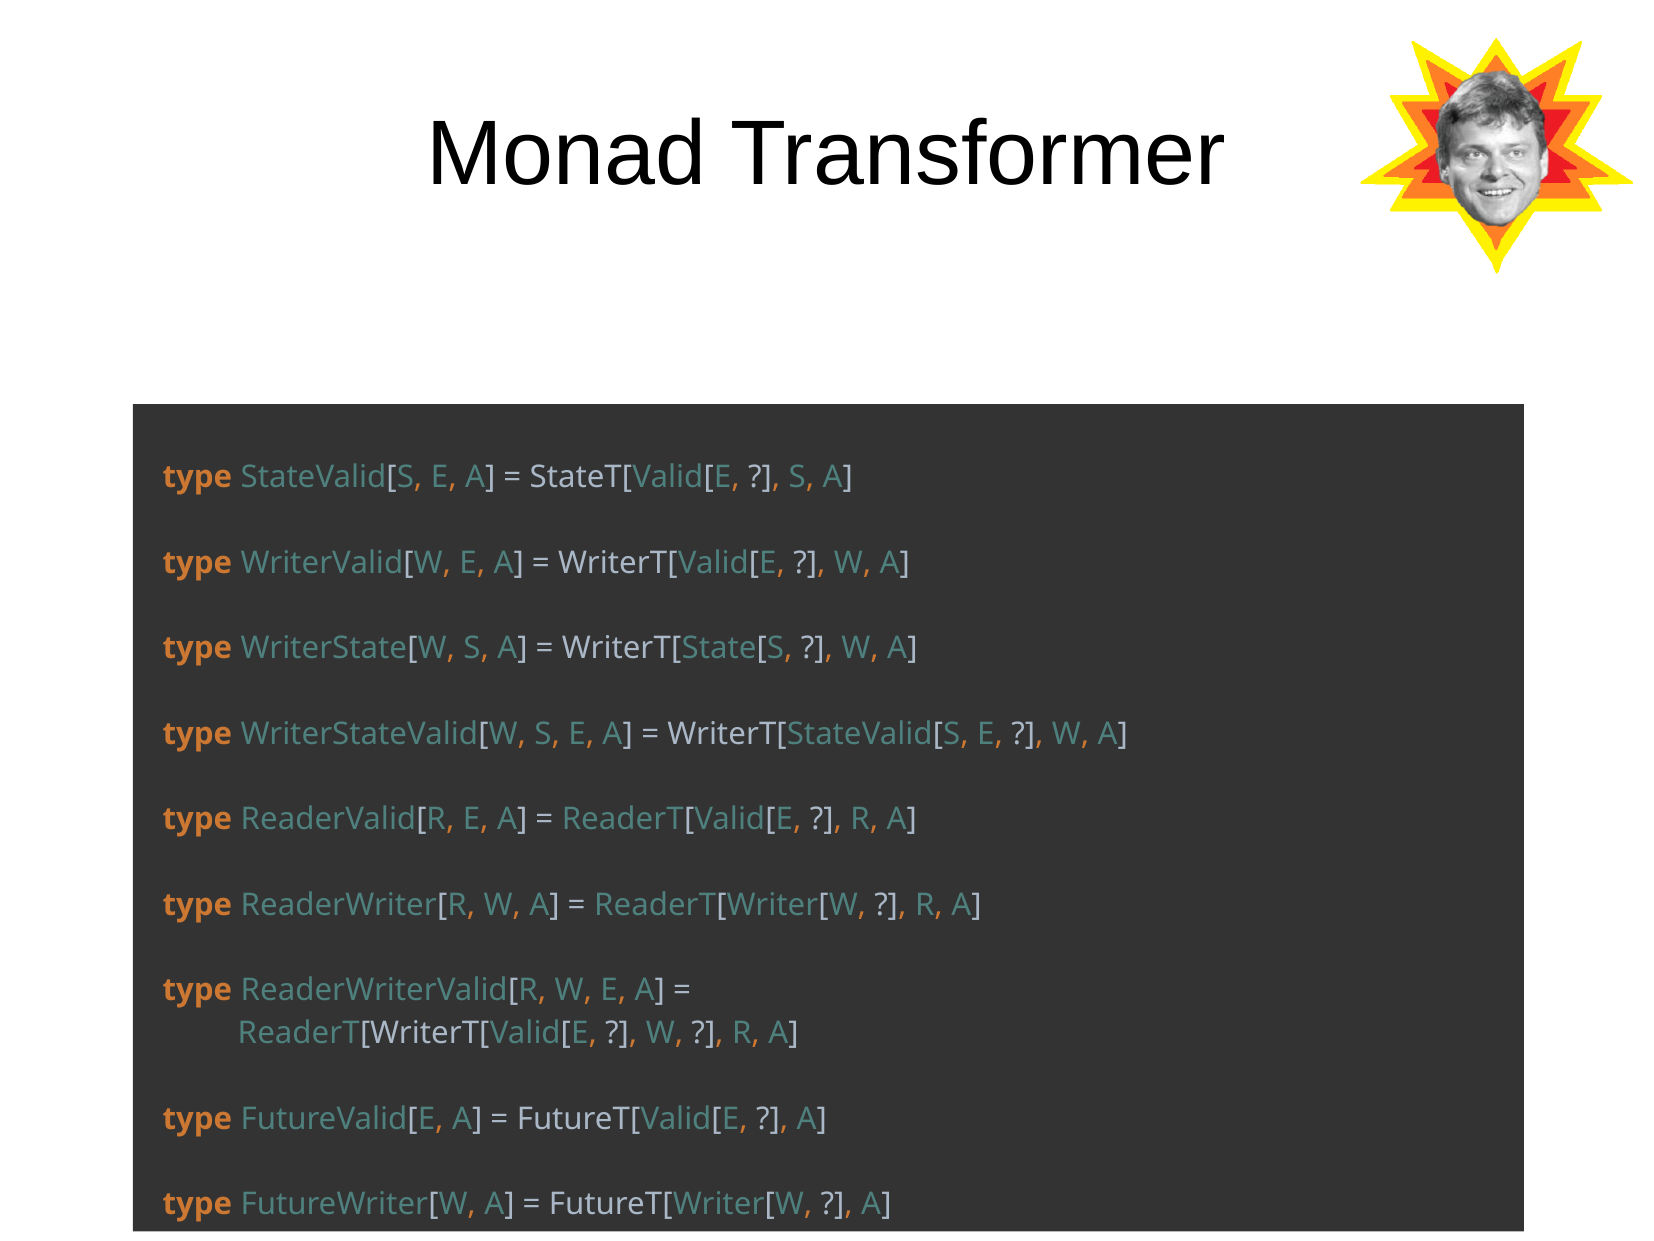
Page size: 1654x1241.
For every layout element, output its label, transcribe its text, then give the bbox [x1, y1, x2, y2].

picture [1347, 11, 1634, 298]
title Monad Transformer [82, 49, 1347, 257]
text_box type StateValid[S, E, A] = StateT[Valid[E, ?], S, A] type WriterValid[W, E, A] = WriterT[Valid[E, ?], W, A] type WriterState[W, S, A] = WriterT[State[S, ?], W, A] type WriterStateValid[W, S, E, A] = WriterT[StateValid[S, E, ?], W, A] type ReaderValid[R, E, A] = ReaderT[Valid[E, ?], R, A] type ReaderWriter[R, W, A] = ReaderT[Writer[W, ?], R, A] type ReaderWriterValid[R, W, E, A] = ReaderT[WriterT[Valid[E, ?], W, ?], R, A] type FutureValid[E, A] = FutureT[Valid[E, ?], A] type FutureWriter[W, A] = FutureT[Writer[W, ?], A] [132, 404, 1524, 1141]
